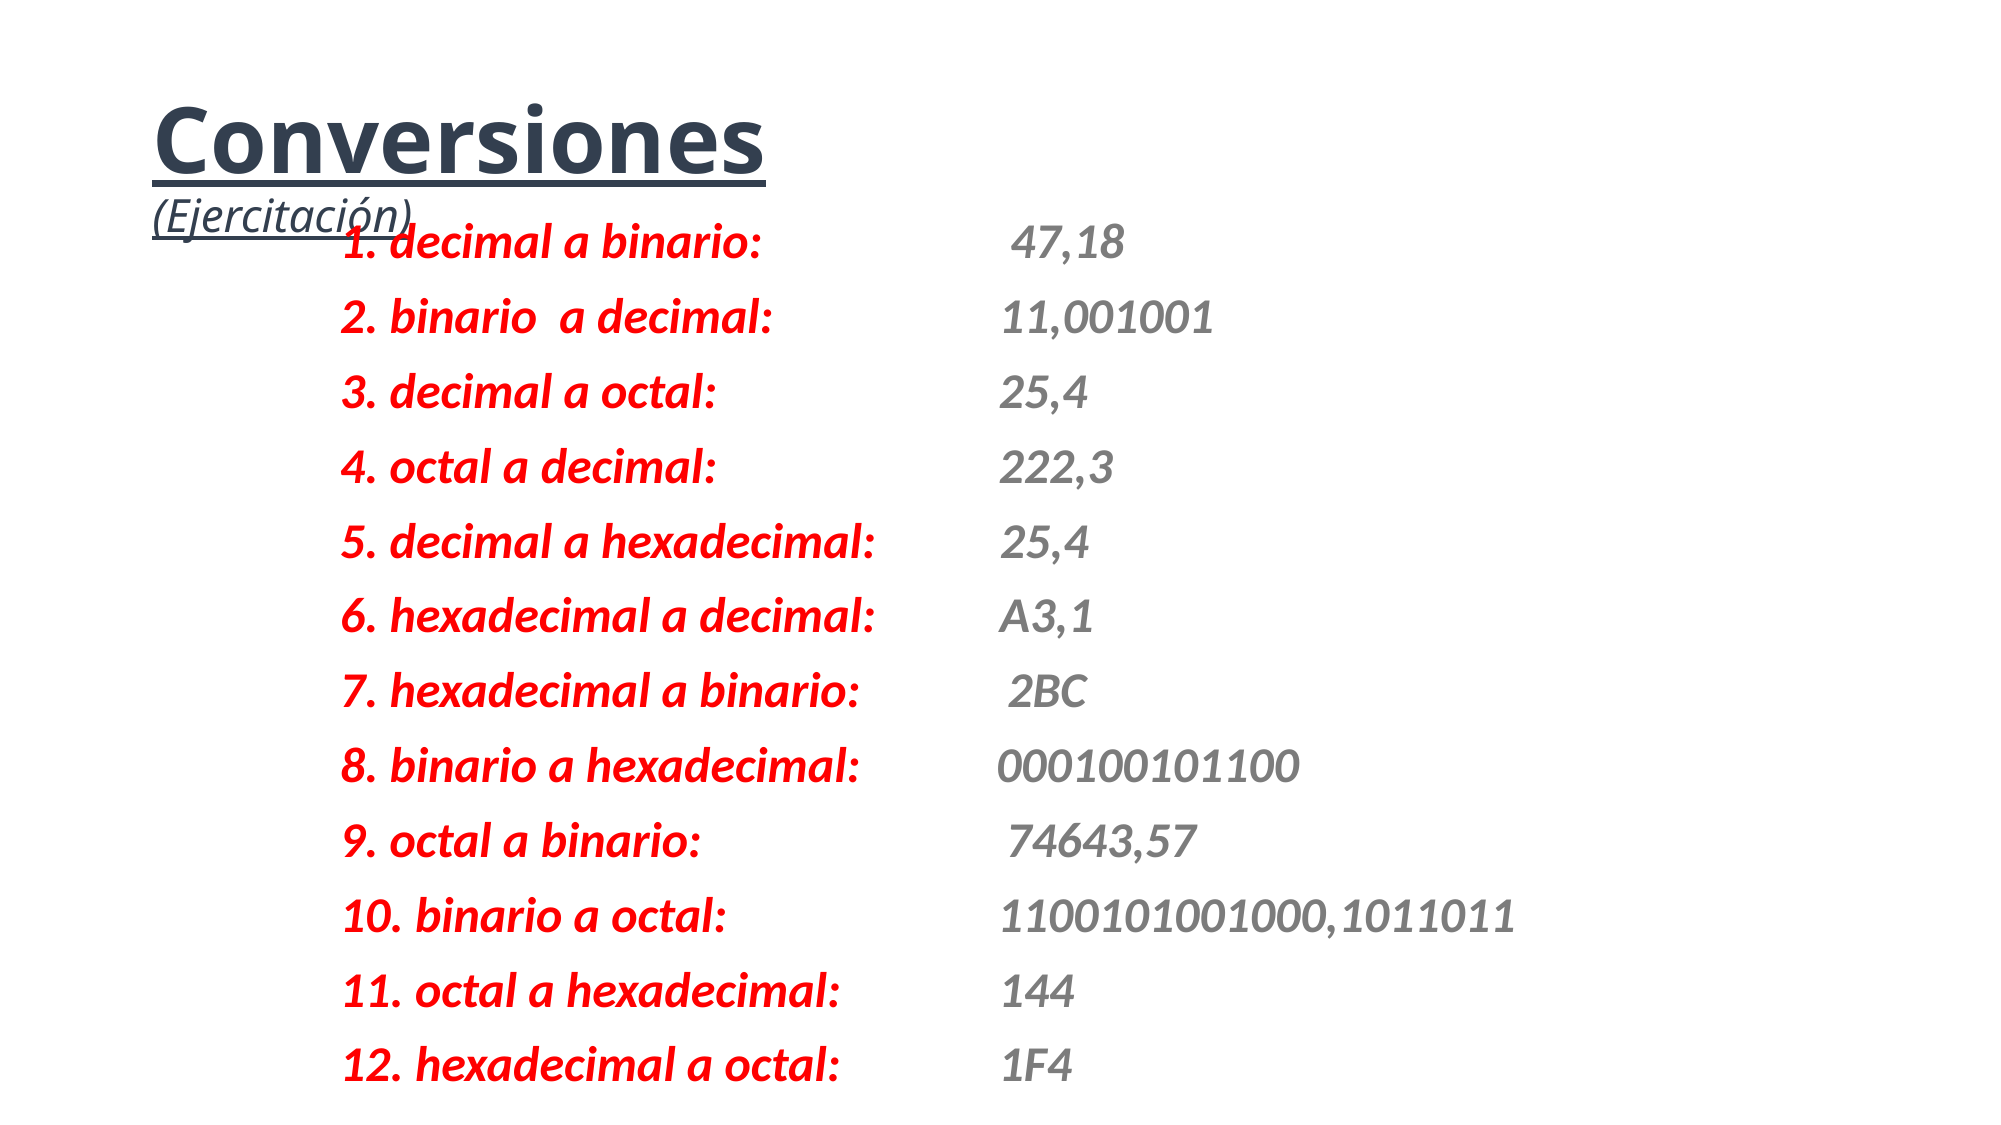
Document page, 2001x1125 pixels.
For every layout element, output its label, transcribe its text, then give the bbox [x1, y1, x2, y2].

list 1. decimal a binario: 47,18 2. binario a decimal: 11,001001 3. decimal a octal: 25,4 4. octal a decimal: 222,3 5. decimal a hexadecimal: 25,4 6. hexadecimal a decimal: A3,1 7. hexadecimal a binario: 2BC 8. binario a hexadecimal: 000100101100 9. octal a binario: 74643,57 10. binario a octal: 1100101001000,1011011 11. octal a hexadecimal: 144 12. hexadecimal a octal: 1F4 [324, 208, 1675, 1083]
title Conversiones (Ejercitación) [137, 59, 1863, 278]
